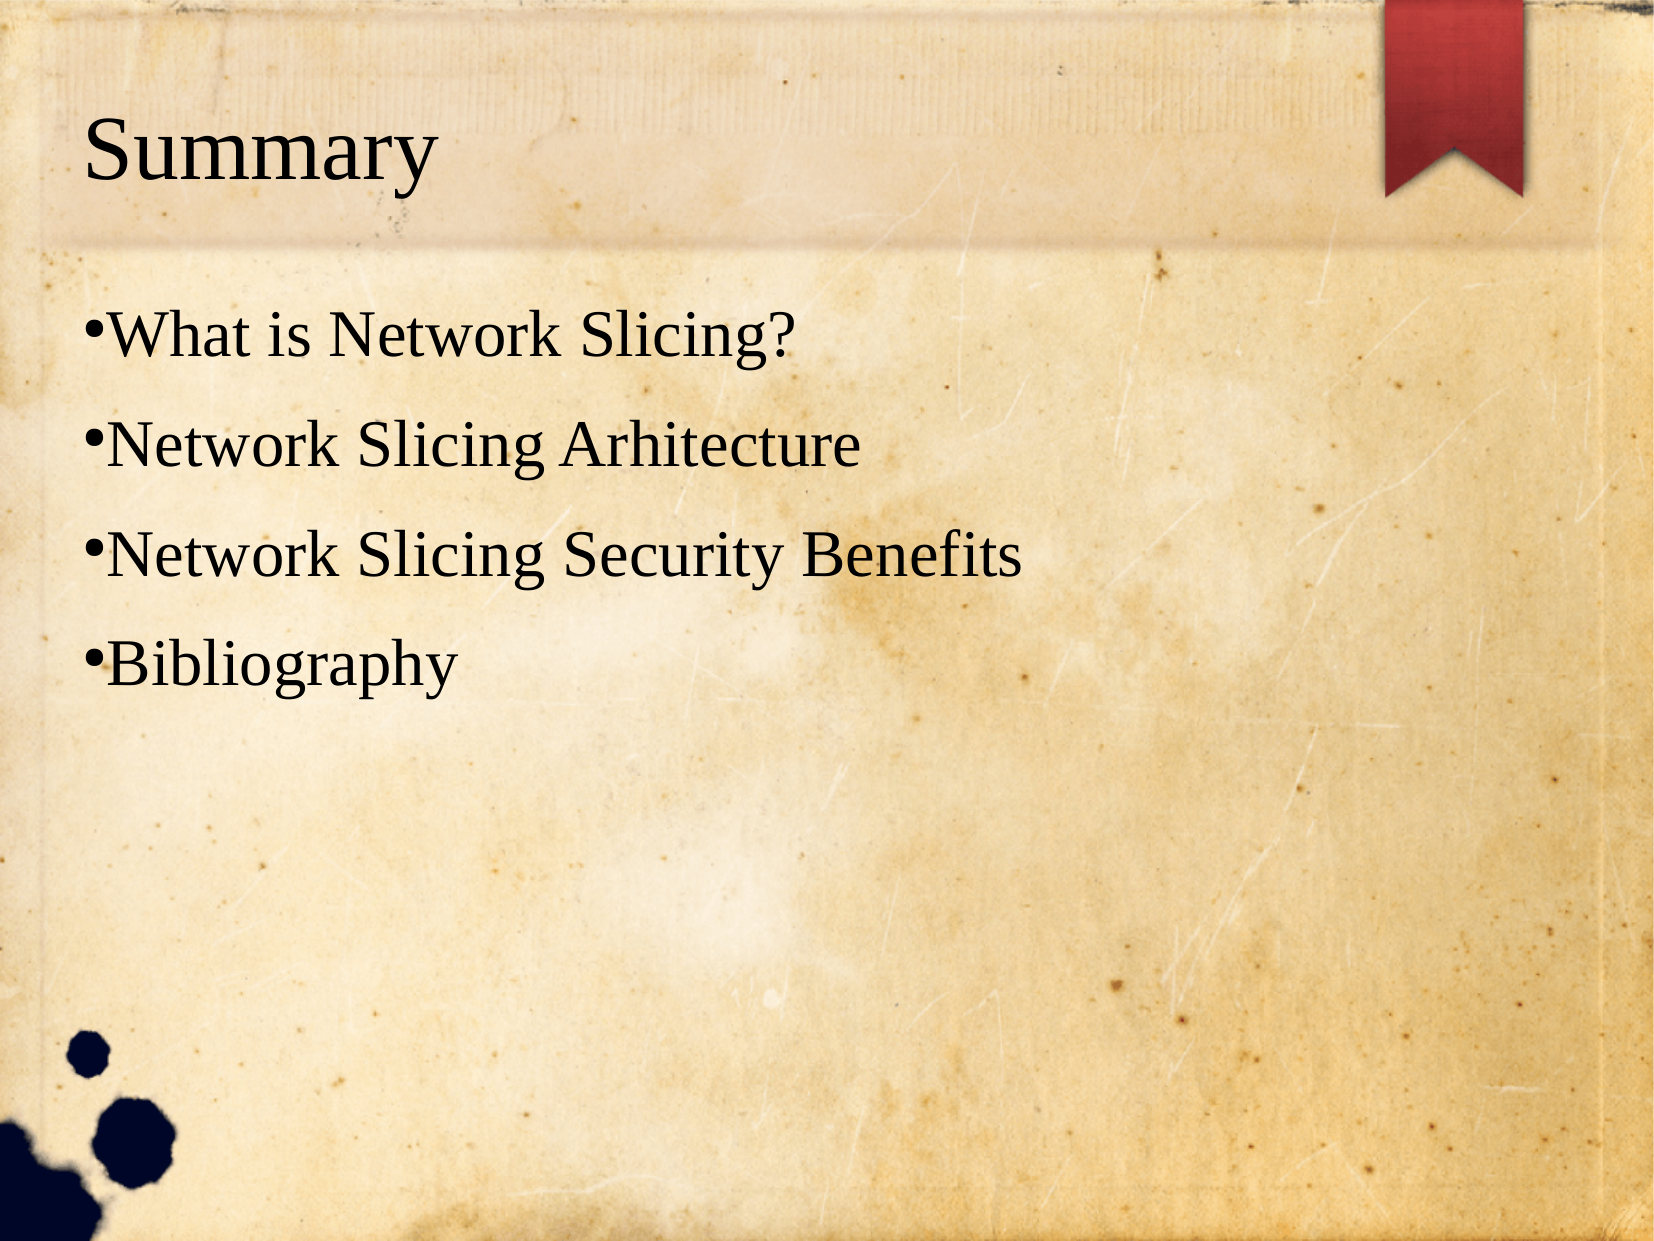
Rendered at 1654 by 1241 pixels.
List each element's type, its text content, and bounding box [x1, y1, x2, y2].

list What is Network Slicing? Network Slicing Arhitecture Network Slicing Security Benefits Bibliography [82, 290, 1538, 1010]
title Summary [82, 49, 1347, 237]
